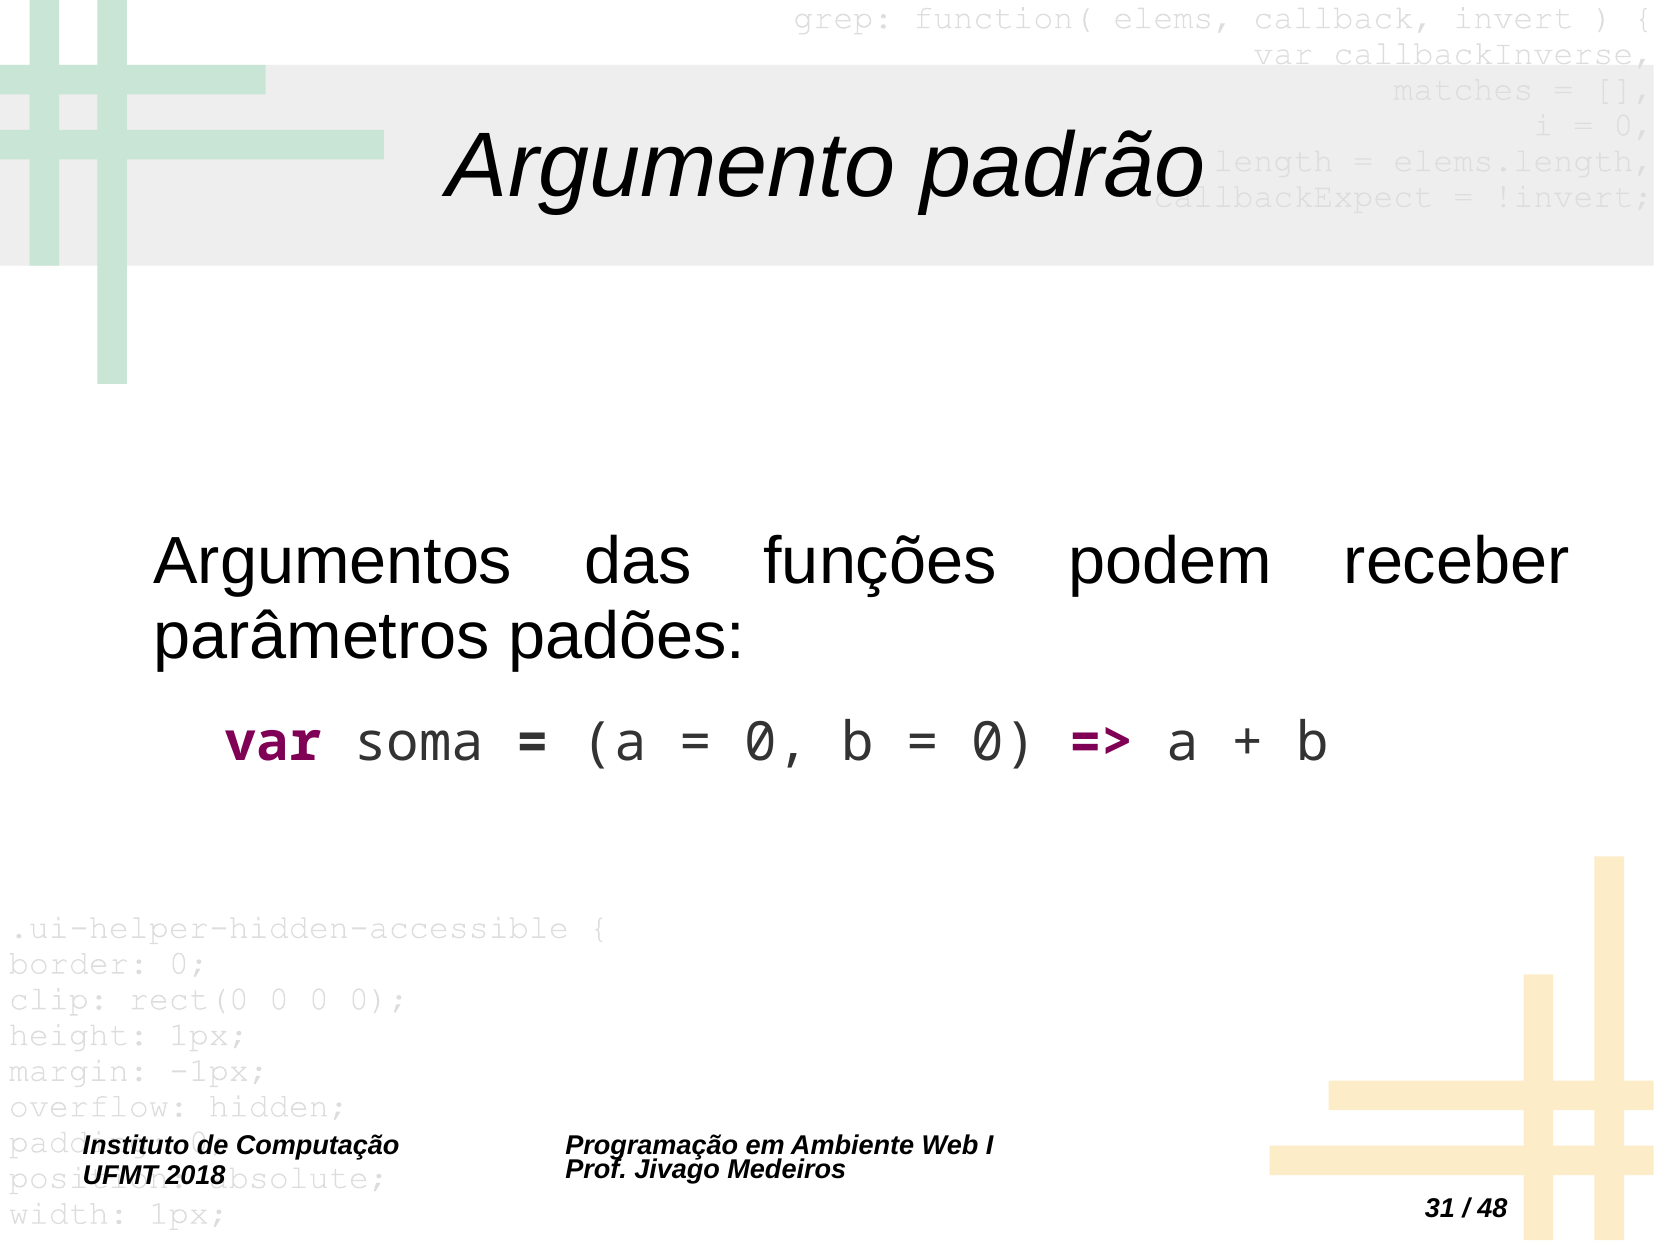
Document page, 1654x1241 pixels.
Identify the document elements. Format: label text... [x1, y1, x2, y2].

list Argumentos das funções podem receber parâmetros padões: var soma = (a = 0, b = 0) => a + b [82, 290, 1571, 1010]
title Argumento padrão [82, 61, 1571, 269]
